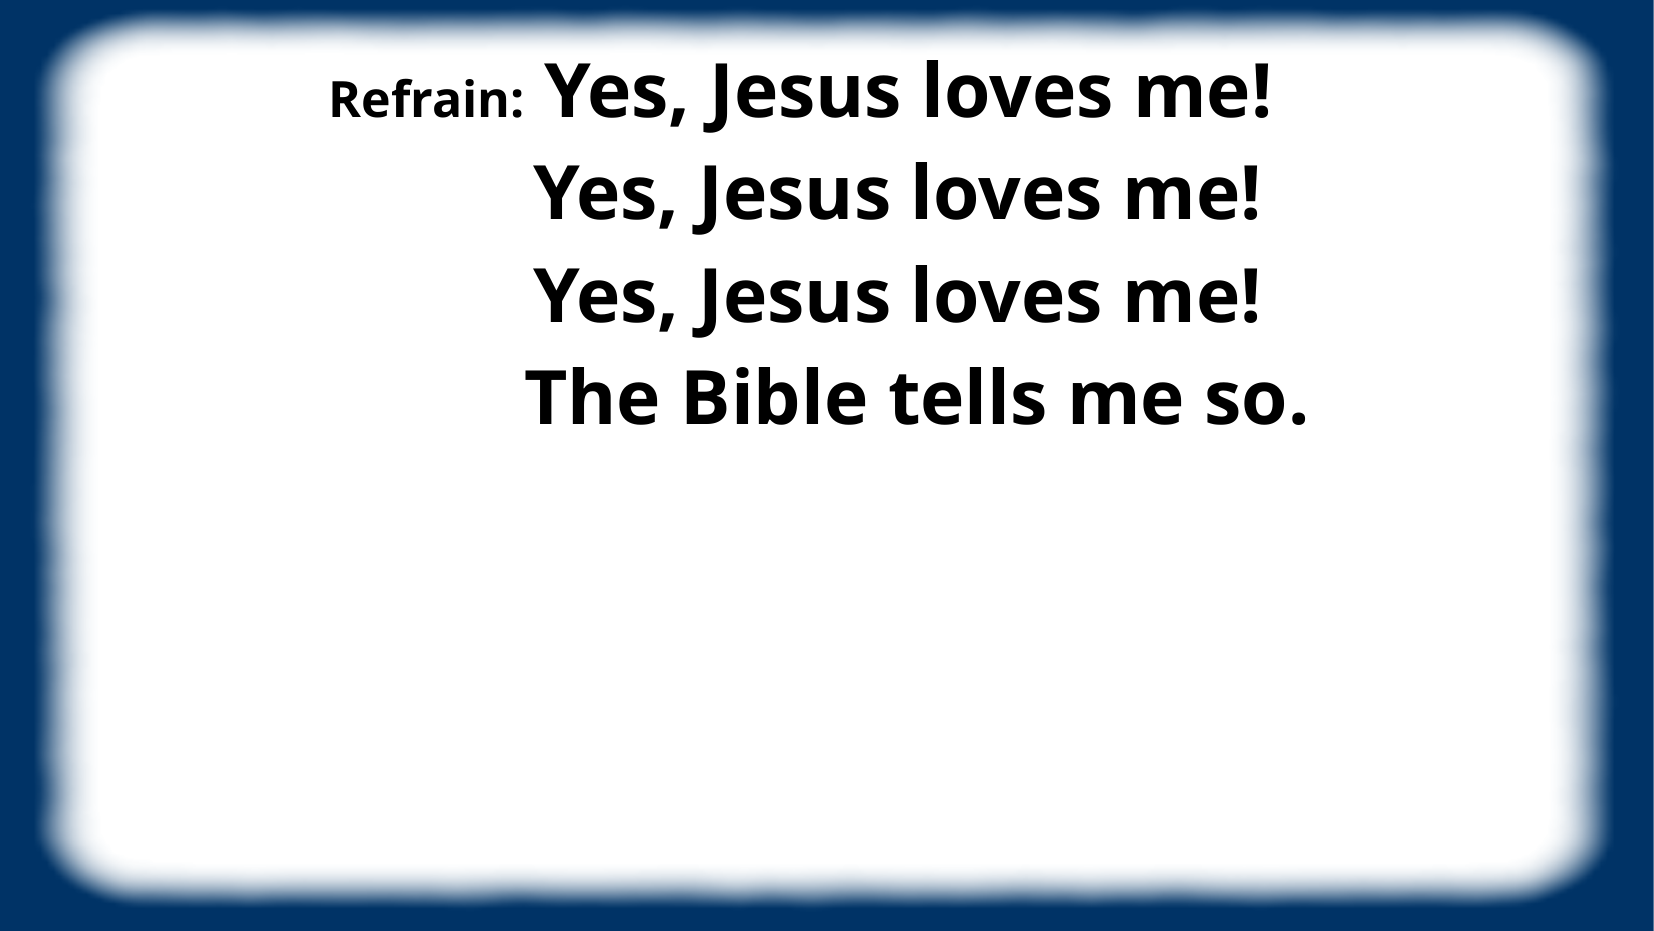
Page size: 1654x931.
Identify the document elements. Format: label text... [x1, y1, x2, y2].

text_box Refrain: Yes, Jesus loves me! Yes, Jesus loves me! Yes, Jesus loves me! The Bible tells me so. [105, 30, 1576, 445]
picture [0, 0, 1654, 931]
